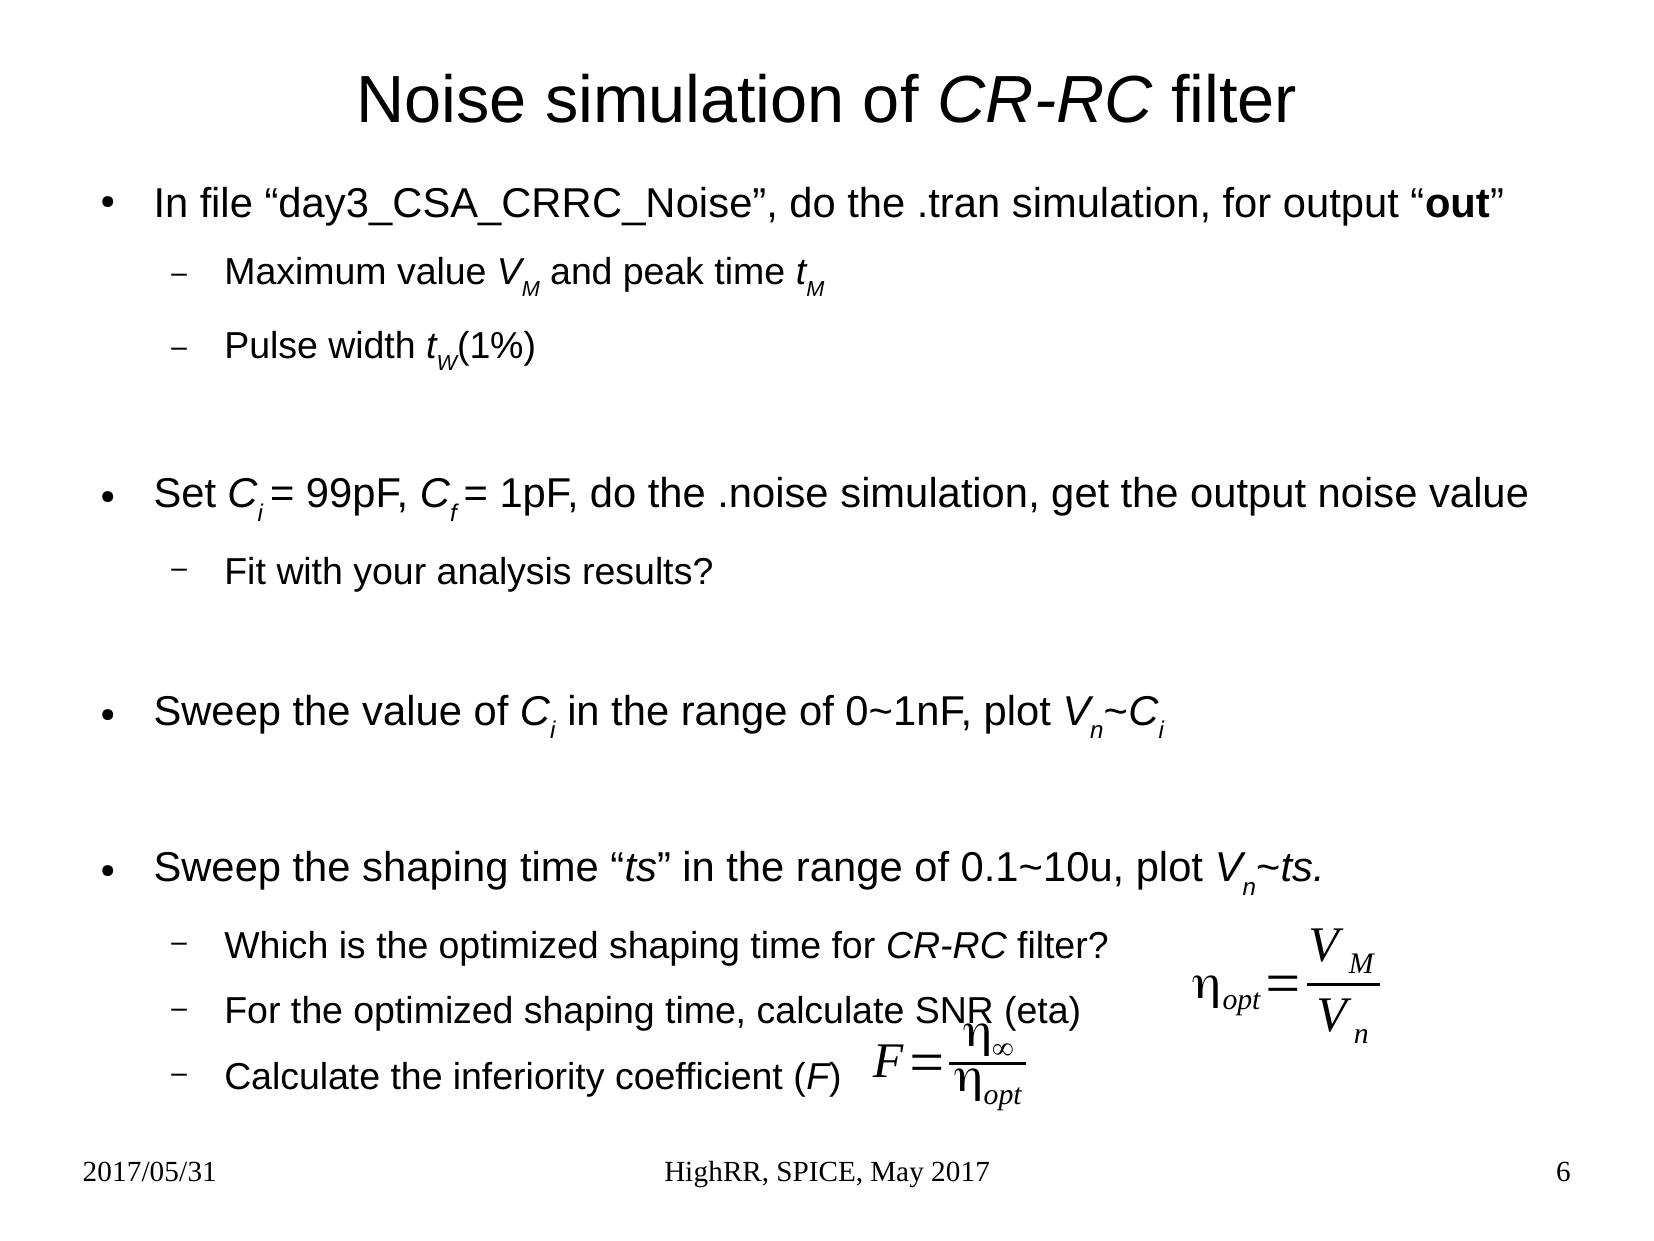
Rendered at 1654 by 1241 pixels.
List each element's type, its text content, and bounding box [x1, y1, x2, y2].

chart [1185, 917, 1388, 1051]
list In file “day3_CSA_CRRC_Noise”, do the .tran simulation, for output “out” Maximum value VM and peak time tM Pulse width tW(1%) Set Ci = 99pF, Cf = 1pF, do the .noise simulation, get the output noise value Fit with your analysis results? Sweep the value of Ci in the range of 0~1nF, plot Vn~Ci Sweep the shaping time “ts” in the range of 0.1~10u, plot Vn~ts. Which is the optimized shaping time for CR-RC filter? For the optimized shaping time, calculate SNR (eta) Calculate the inferiority coefficient (F) [82, 180, 1571, 1141]
chart [863, 1021, 1036, 1111]
title Noise simulation of CR-RC filter [82, 49, 1571, 151]
